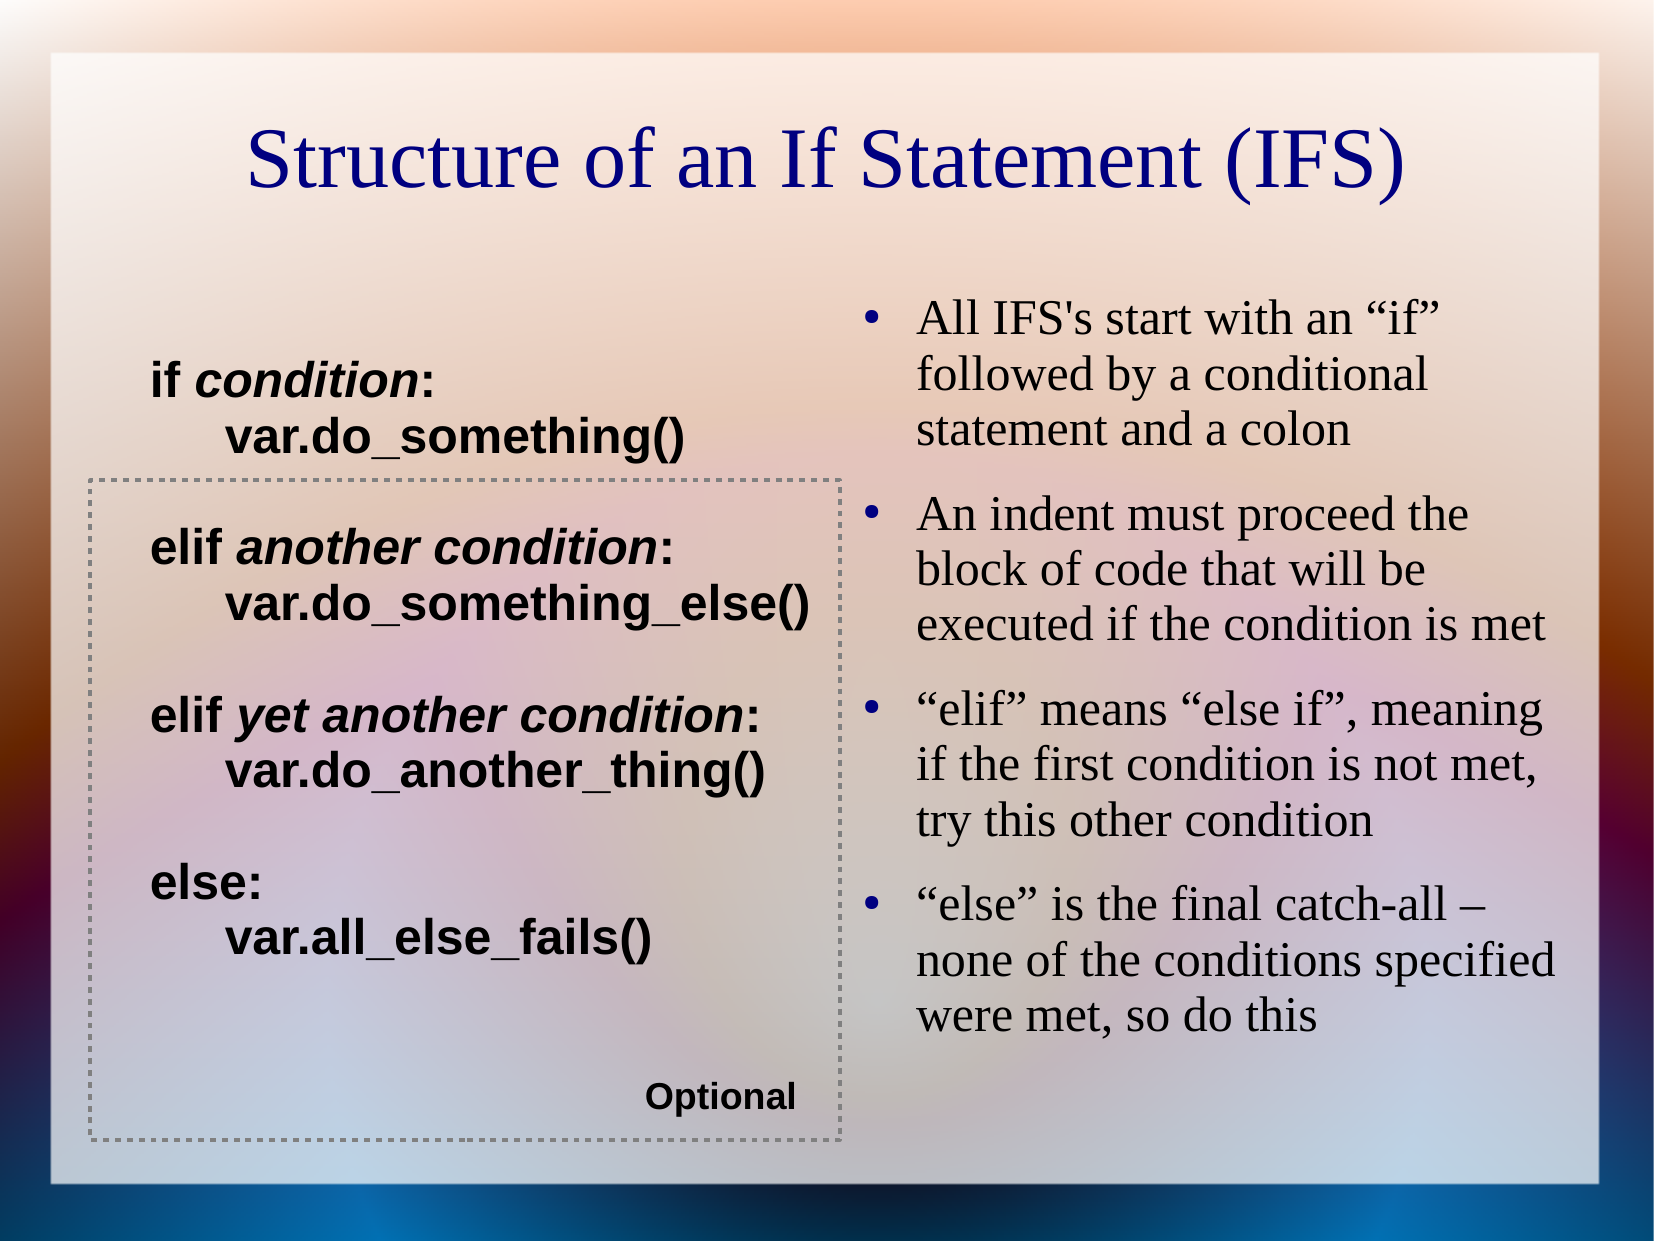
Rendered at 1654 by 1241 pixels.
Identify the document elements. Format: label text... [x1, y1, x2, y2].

title Structure of an If Statement (IFS) [82, 55, 1571, 263]
list All IFS's start with an “if” followed by a conditional statement and a colon An indent must proceed the block of code that will be executed if the condition is met “elif” means “else if”, meaning if the first condition is not met, try this other condition “else” is the final catch-all – none of the conditions specified were met, so do this [845, 290, 1572, 1043]
text_box if condition: var.do_something() elif another condition: var.do_something_else() elif yet another condition: var.do_another_thing() else: var.all_else_fails() [135, 345, 826, 480]
picture [0, 0, 1654, 1241]
text_box Optional [630, 1068, 813, 1126]
text_box [90, 480, 841, 1141]
